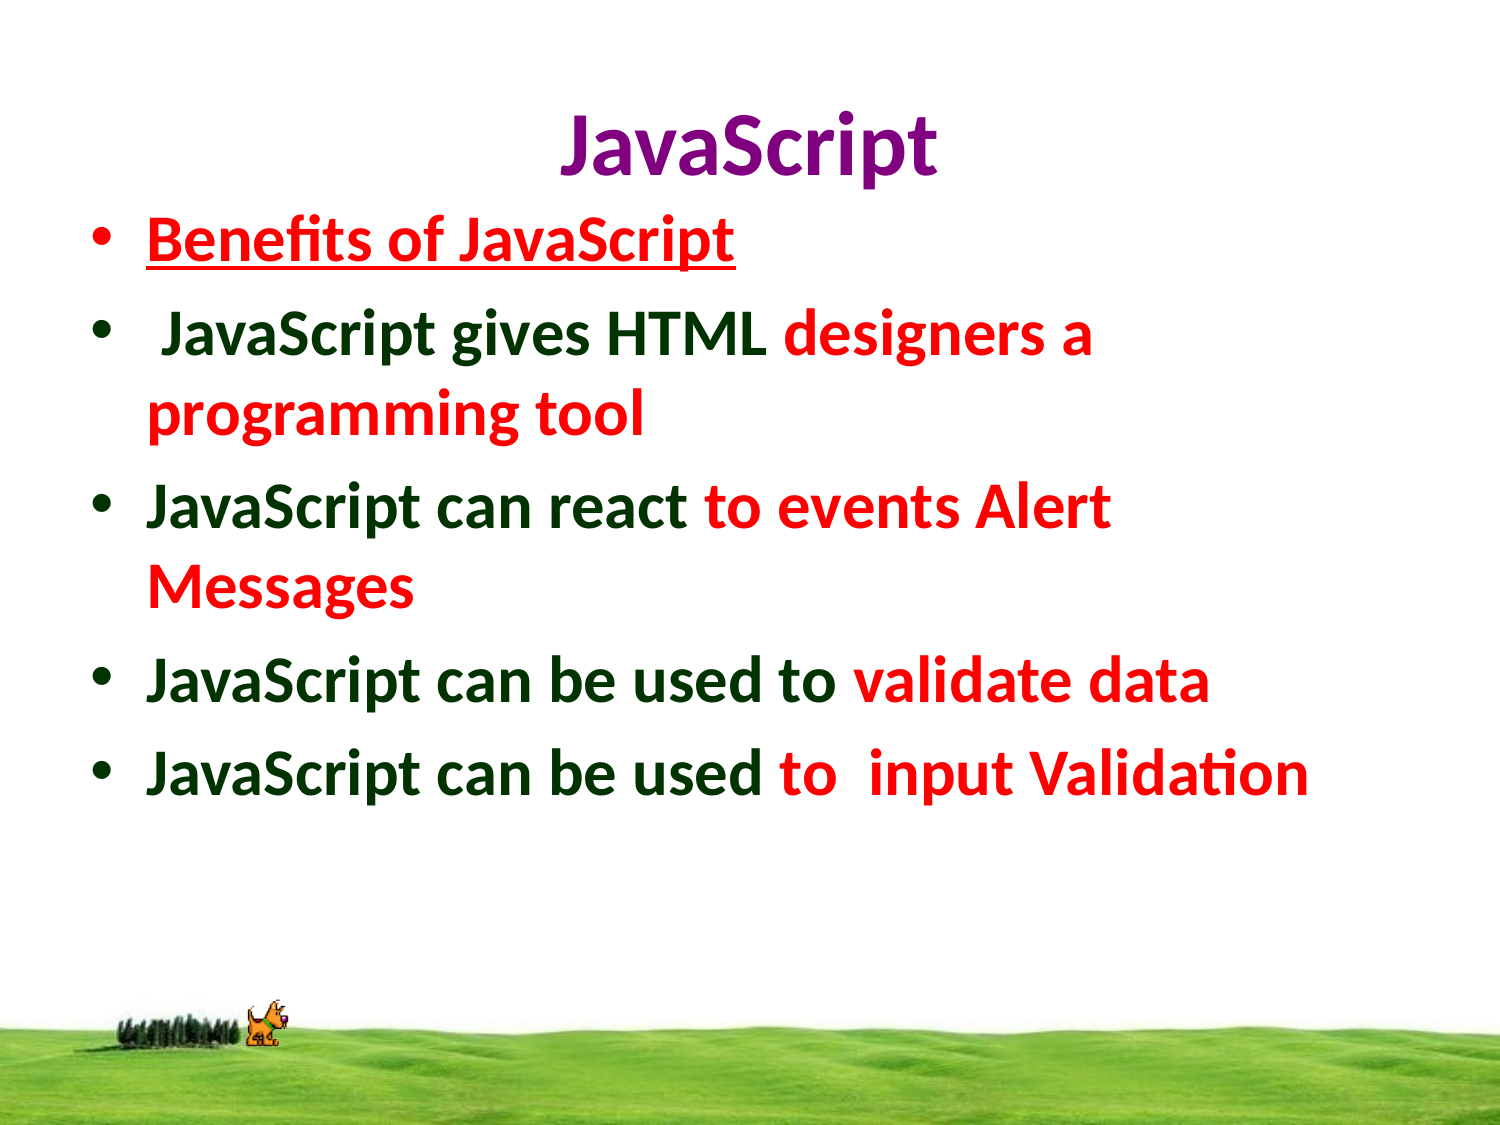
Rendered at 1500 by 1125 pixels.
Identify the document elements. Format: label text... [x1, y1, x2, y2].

picture [0, 995, 1500, 1125]
title JavaScript [75, 45, 1425, 233]
list Benefits of JavaScript JavaScript gives HTML designers a programming tool JavaScript can react to events Alert Messages JavaScript can be used to validate data JavaScript can be used to input Validation [75, 187, 1338, 975]
